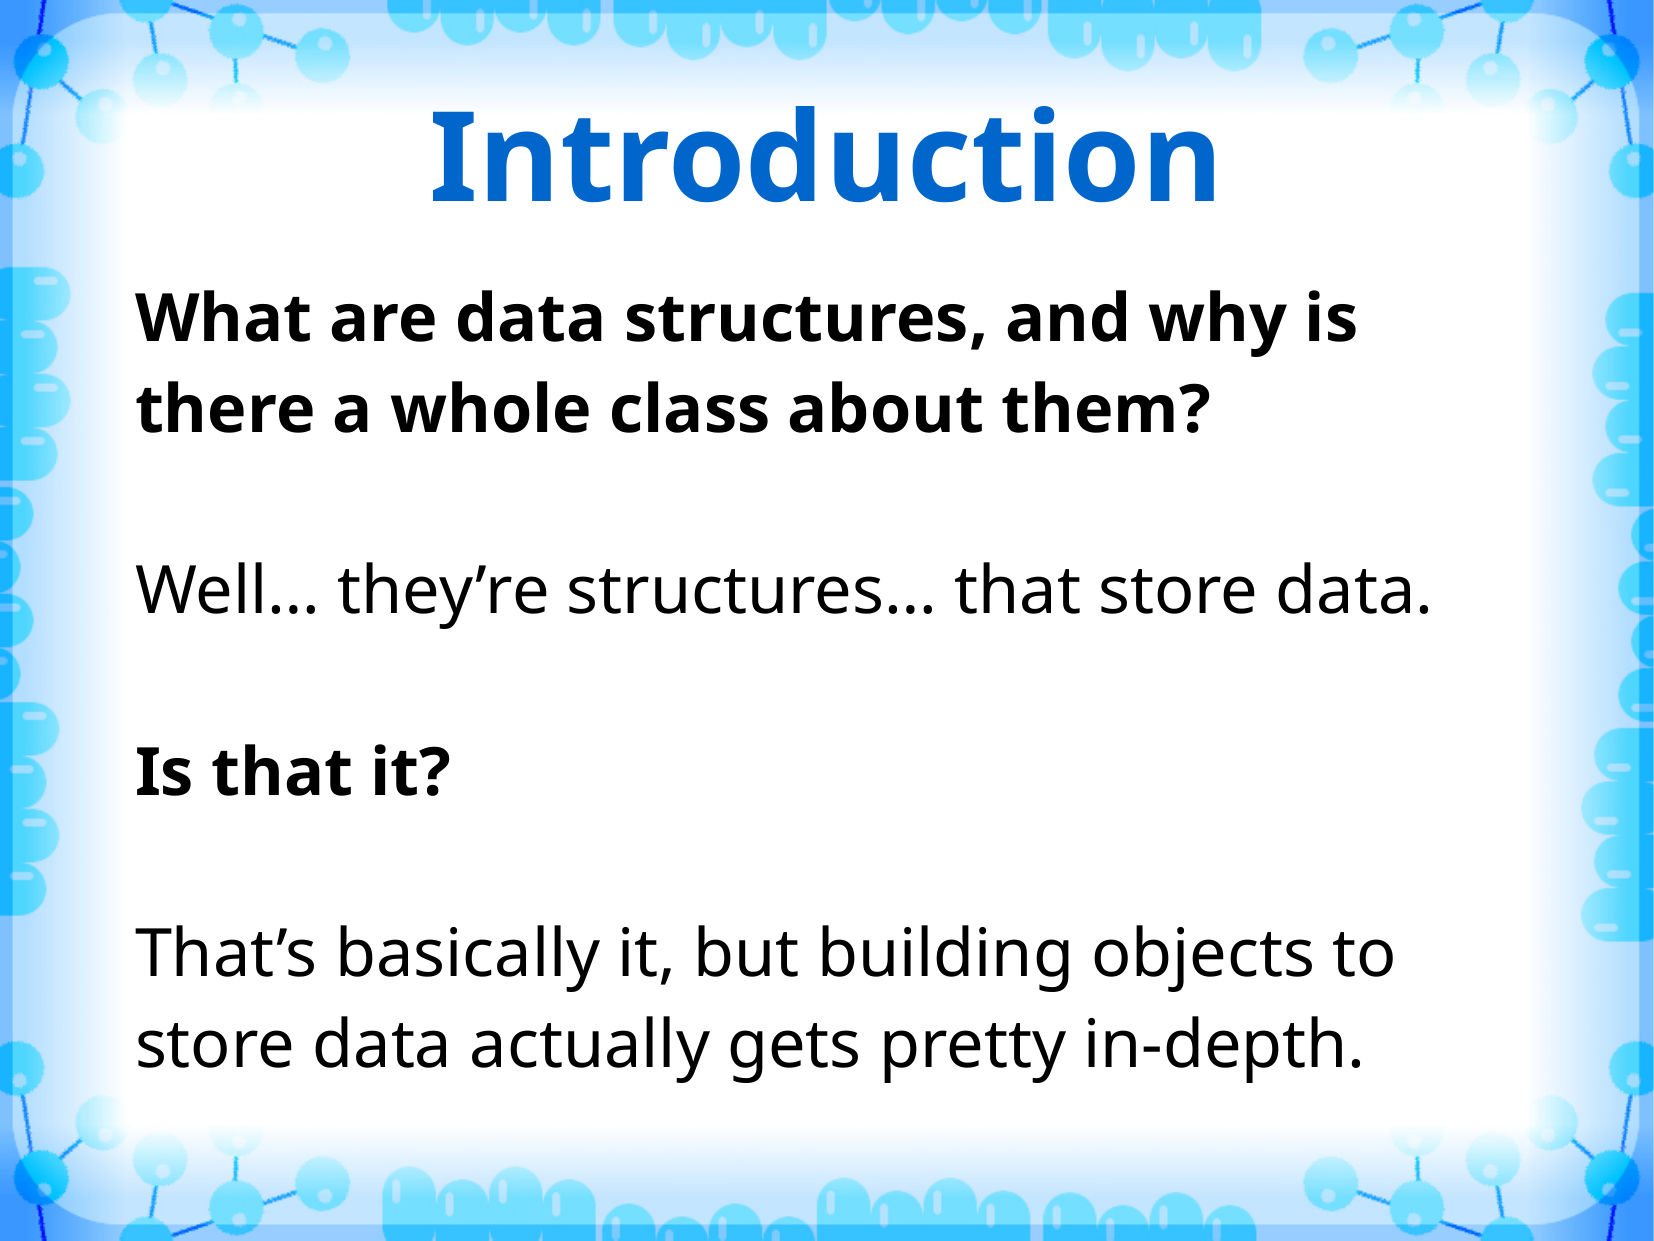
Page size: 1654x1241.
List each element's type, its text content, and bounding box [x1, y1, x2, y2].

title Introduction [82, 49, 1571, 257]
text_box What are data structures, and why is there a whole class about them? Well… they’re structures… that store data. Is that it? That’s basically it, but building objects to store data actually gets pretty in-depth. [135, 270, 1531, 1066]
picture [0, 0, 1654, 1241]
